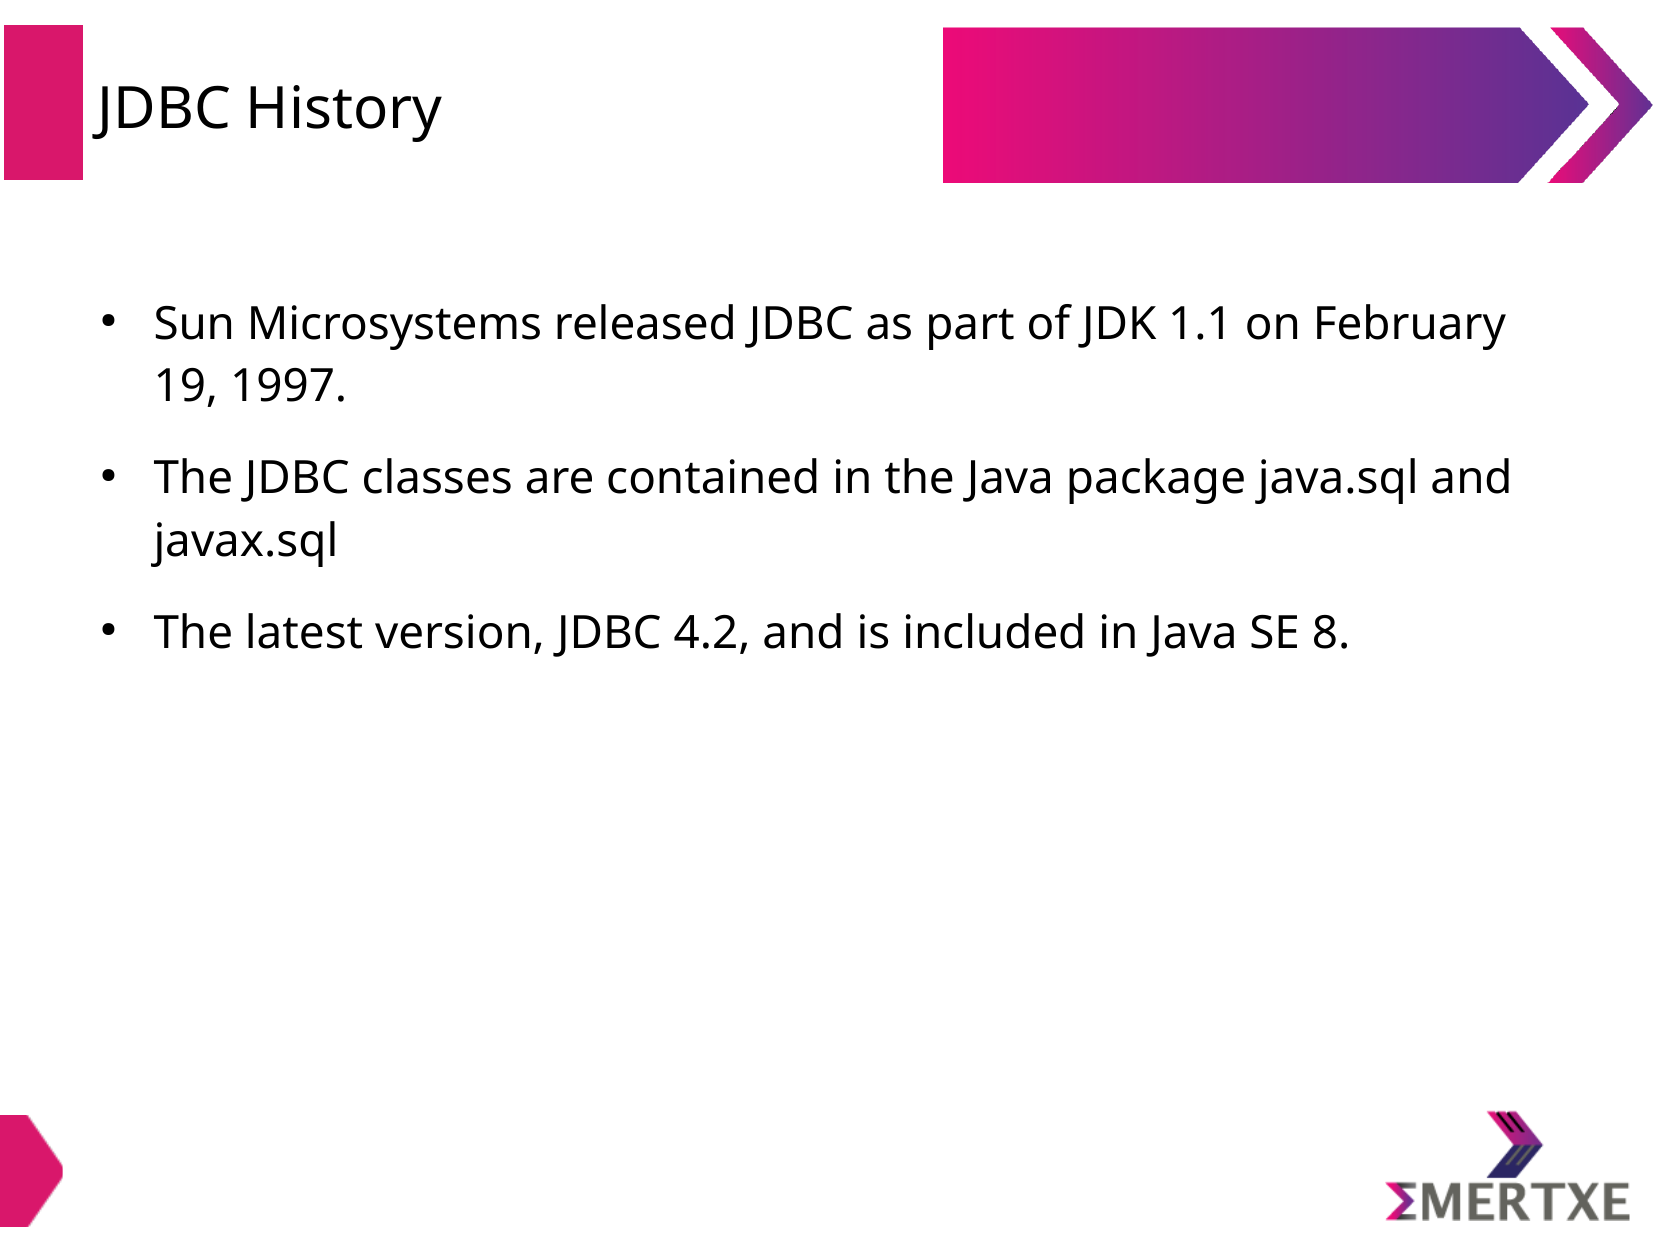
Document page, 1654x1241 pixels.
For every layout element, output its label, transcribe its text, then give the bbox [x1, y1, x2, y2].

picture [1571, 27, 1653, 183]
title JDBC History [82, 2, 1571, 210]
list Sun Microsystems released JDBC as part of JDK 1.1 on February 19, 1997. The JDBC classes are contained in the Java package java.sql and javax.sql The latest version, JDBC 4.2, and is included in Java SE 8. [82, 290, 1571, 1010]
picture [1385, 1107, 1631, 1221]
